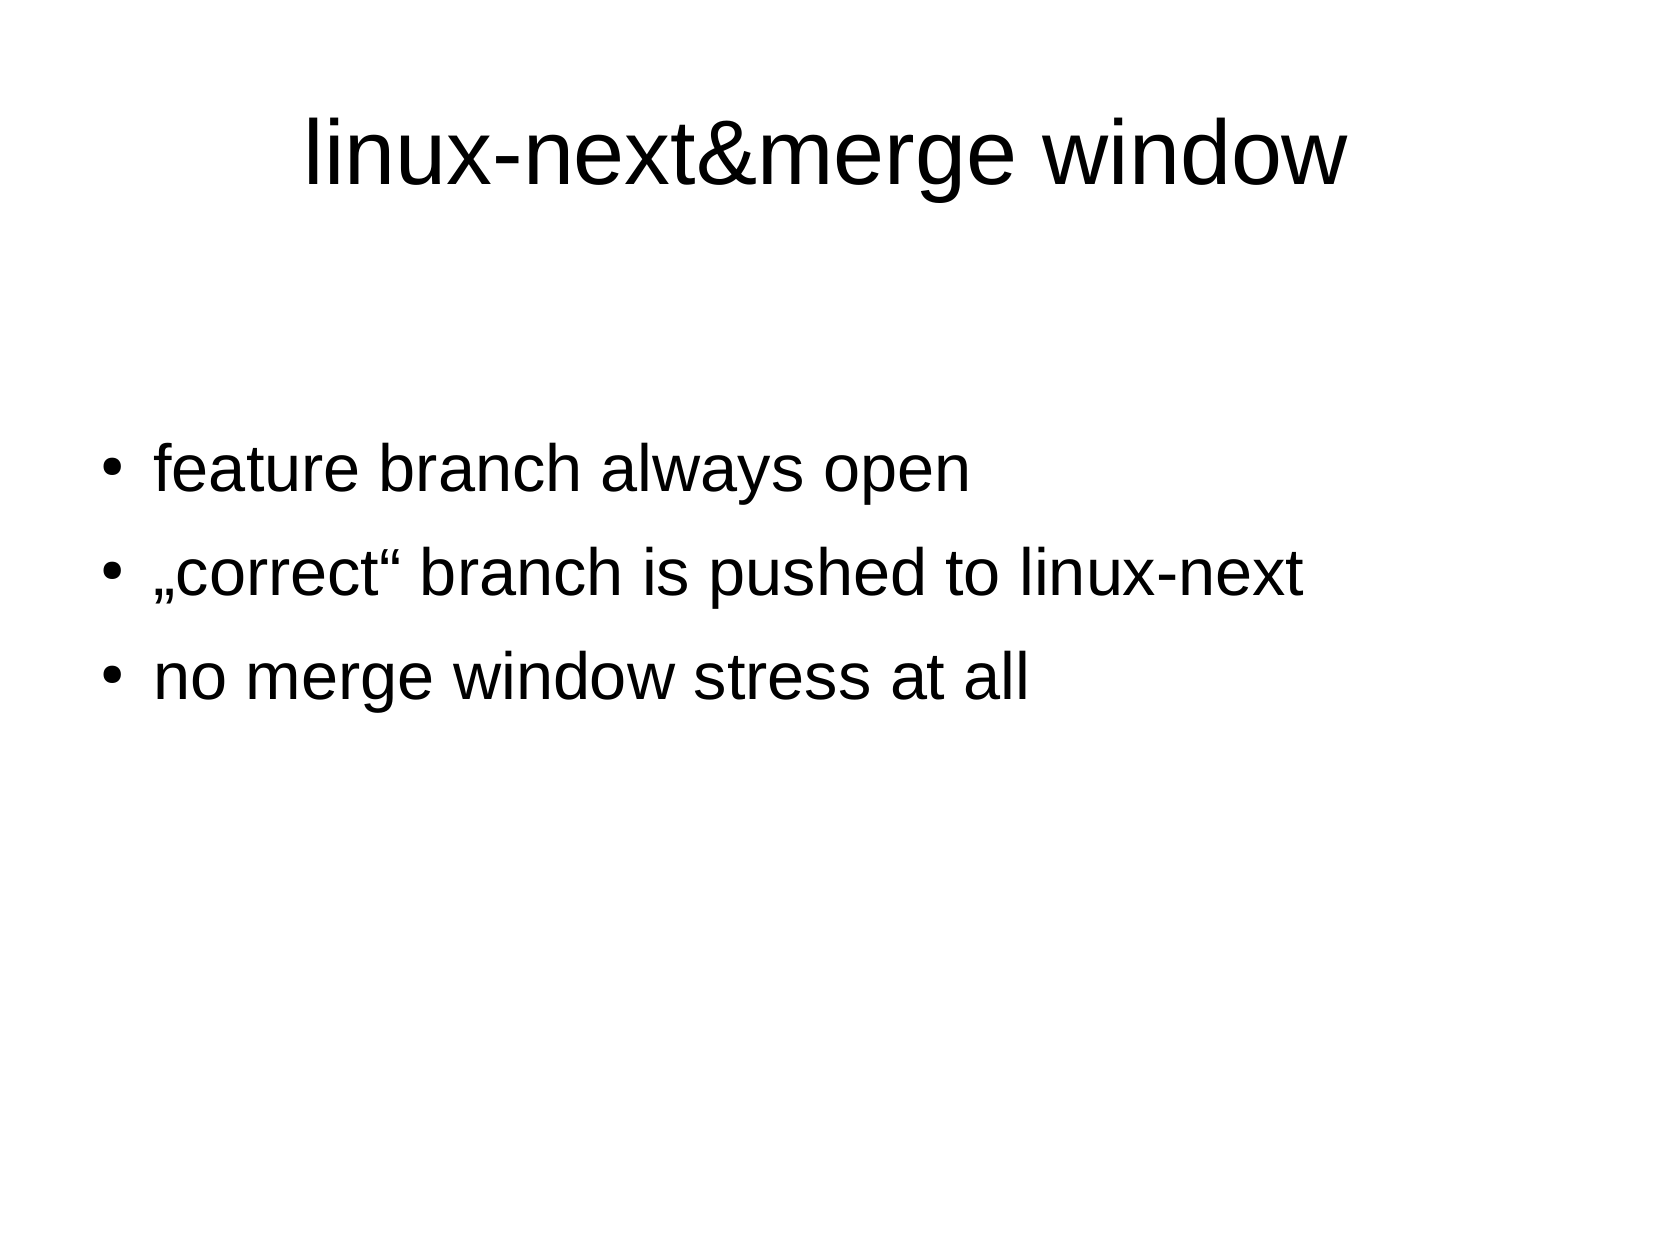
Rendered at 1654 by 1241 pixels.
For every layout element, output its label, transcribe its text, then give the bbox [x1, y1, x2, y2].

list feature branch always open „correct“ branch is pushed to linux-next no merge window stress at all [82, 431, 1571, 1021]
title linux-next&merge window [82, 49, 1571, 257]
